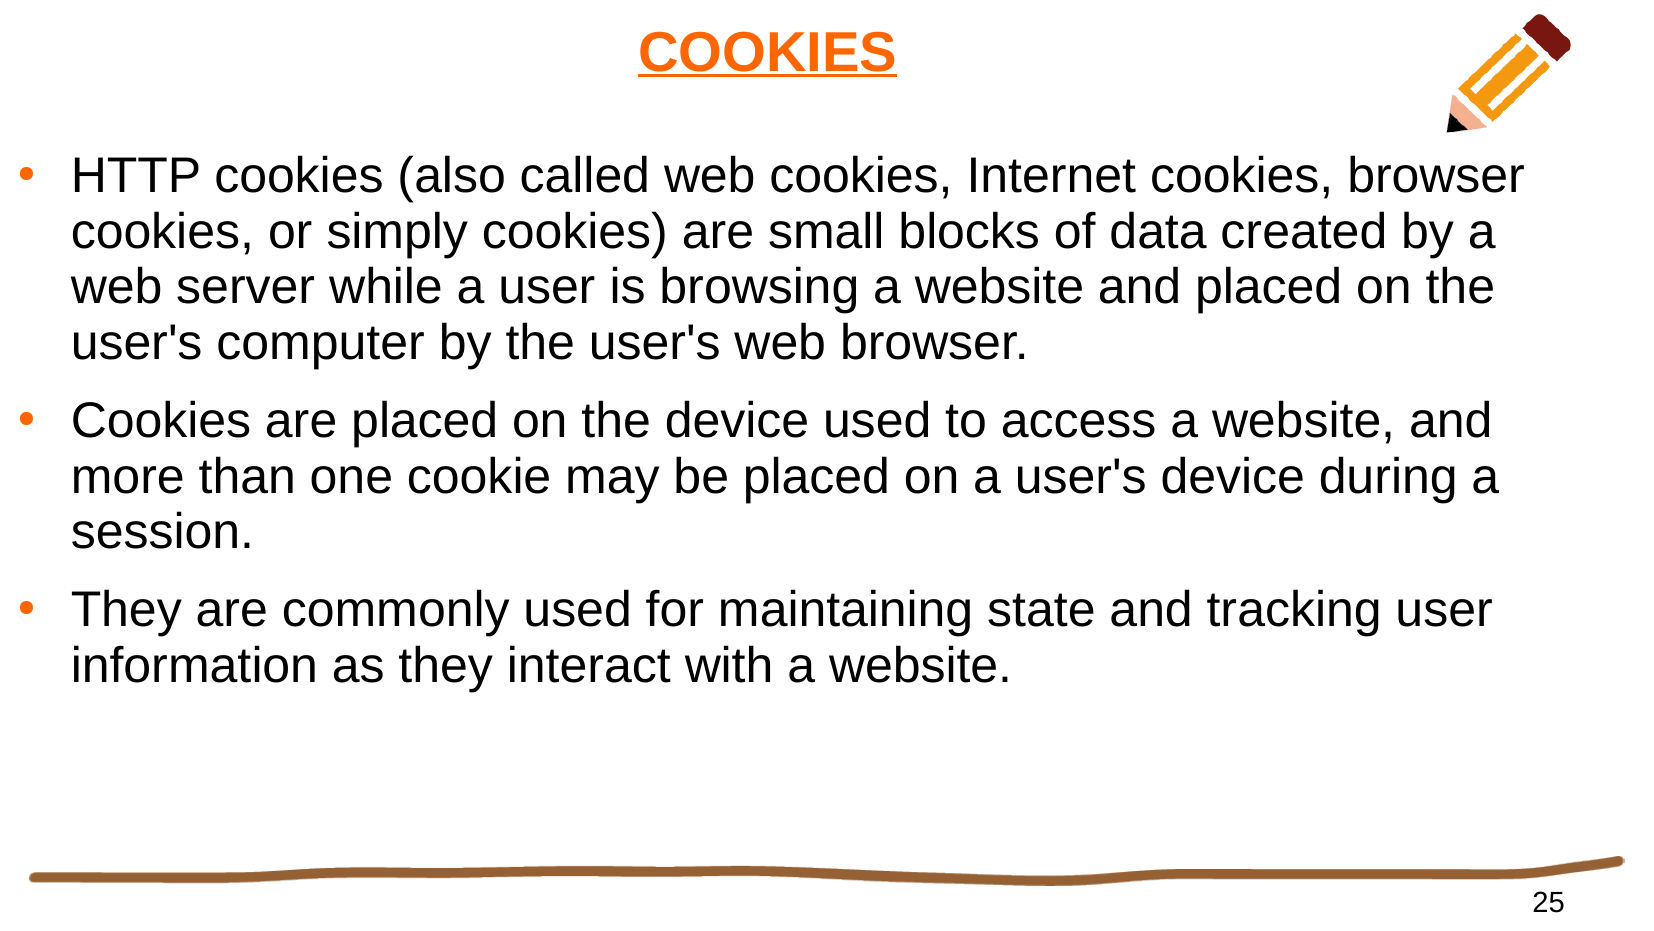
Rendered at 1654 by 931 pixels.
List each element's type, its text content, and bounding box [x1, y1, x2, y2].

picture [1446, 14, 1571, 133]
picture [29, 856, 1625, 886]
list HTTP cookies (also called web cookies, Internet cookies, browser cookies, or simply cookies) are small blocks of data created by a web server while a user is browsing a website and placed on the user's computer by the user's web browser. Cookies are placed on the device used to access a website, and more than one cookie may be placed on a user's device during a session. They are commonly used for maintaining state and tracking user information as they interact with a website. [0, 147, 1576, 788]
title COOKIES [88, 0, 1447, 104]
